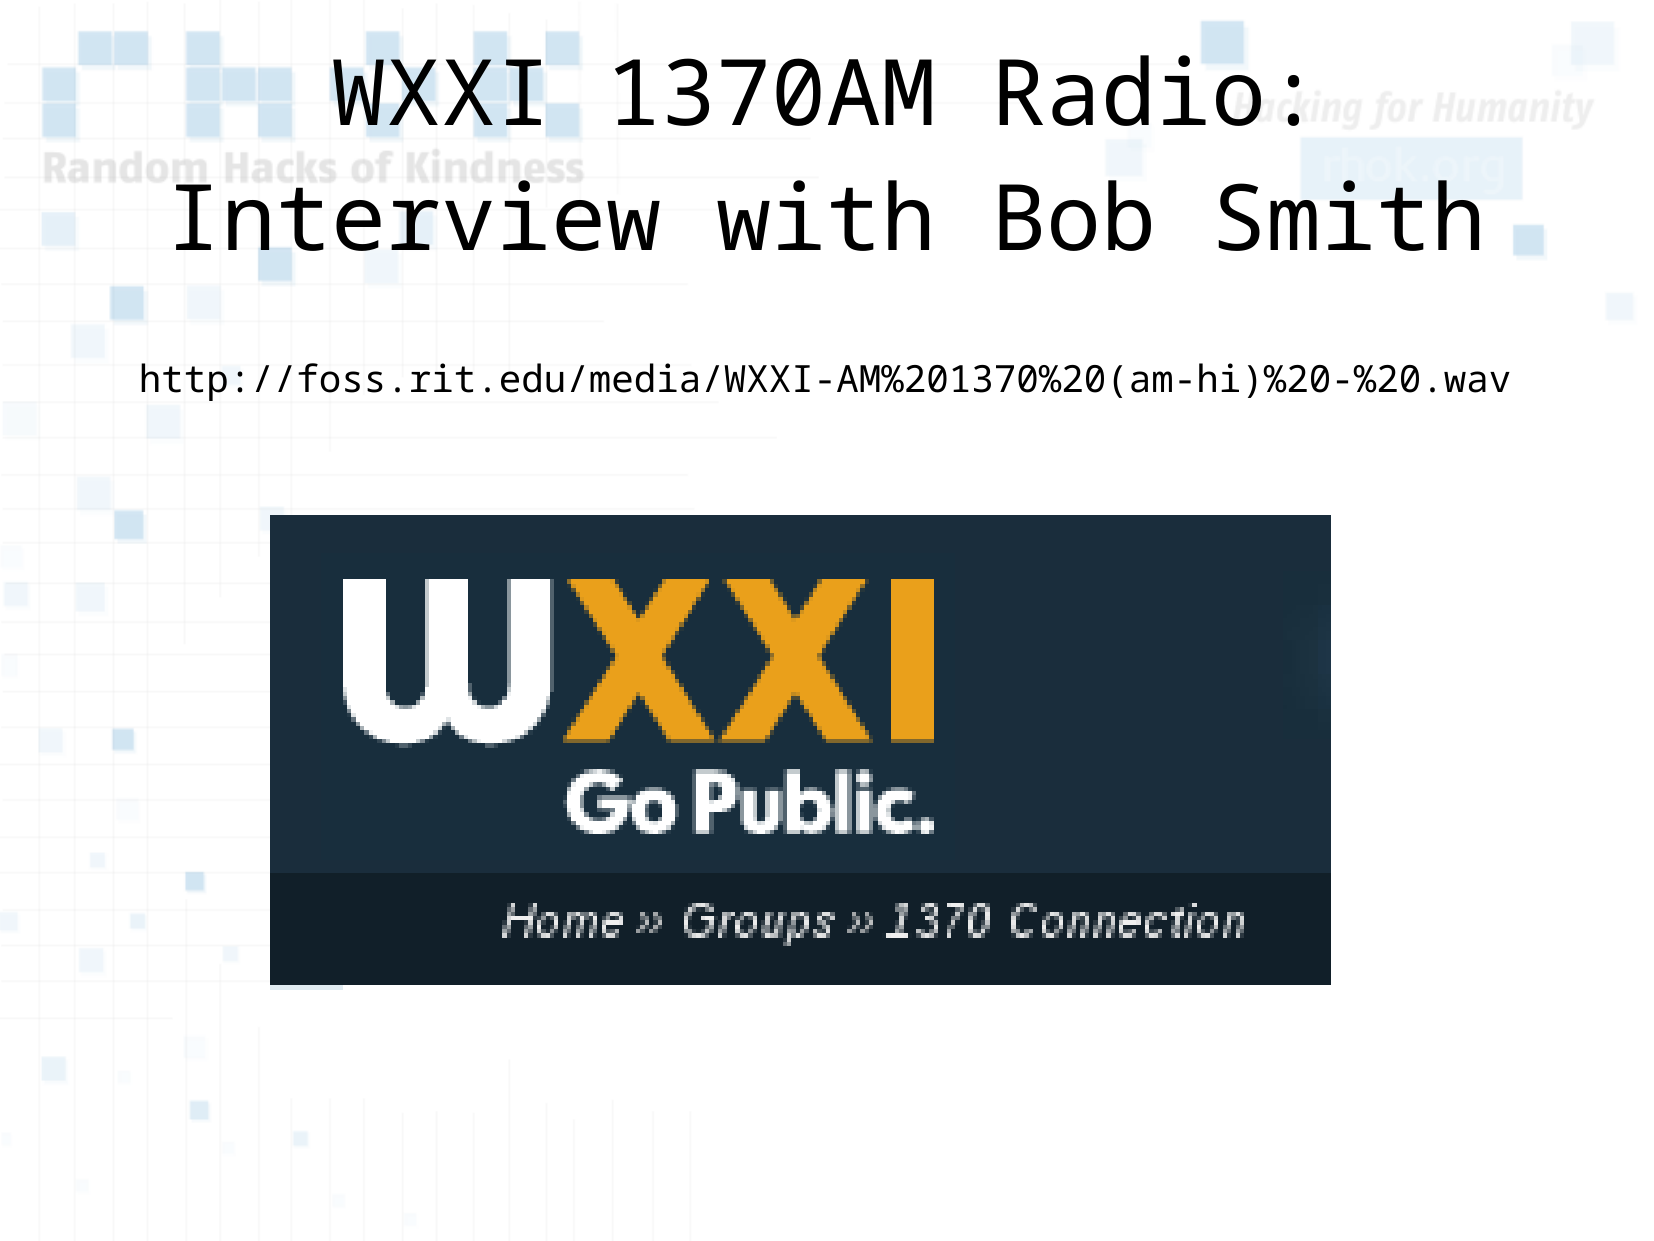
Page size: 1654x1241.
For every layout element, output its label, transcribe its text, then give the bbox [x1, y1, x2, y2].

text_box http://foss.rit.edu/media/WXXI-AM%201370%20(am-hi)%20-%20.wav [75, 345, 1576, 399]
picture [0, 0, 1654, 1241]
title WXXI 1370AM Radio: Interview with Bob Smith [82, 49, 1571, 257]
